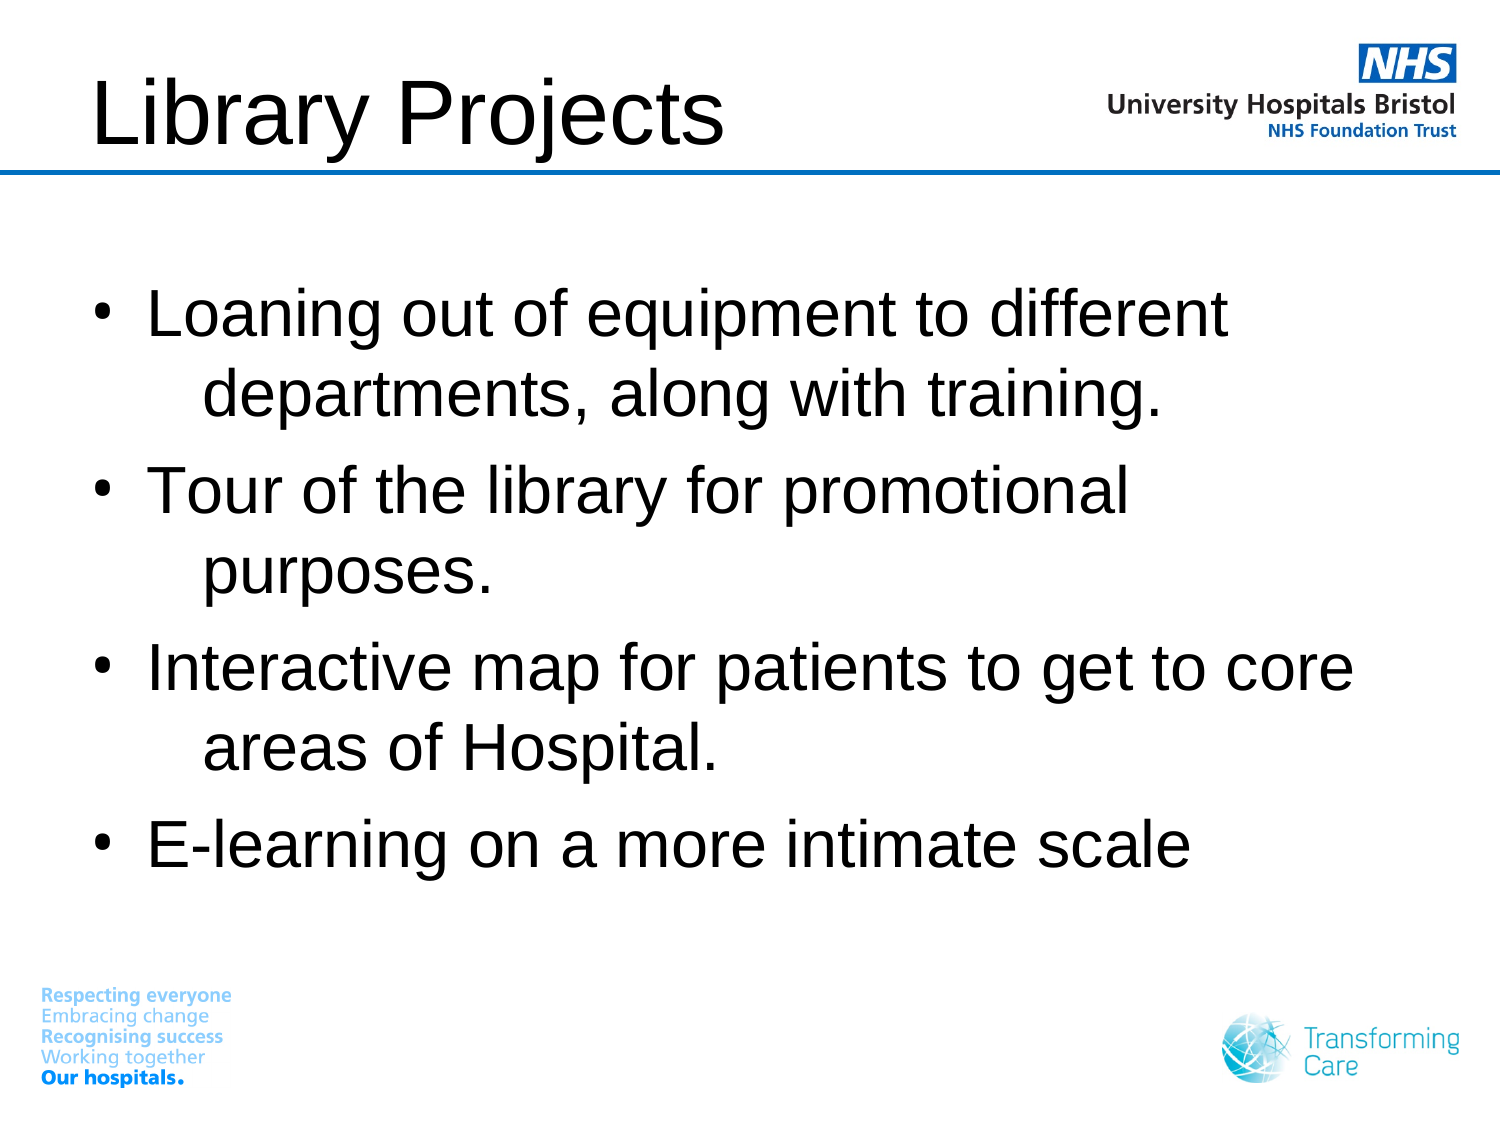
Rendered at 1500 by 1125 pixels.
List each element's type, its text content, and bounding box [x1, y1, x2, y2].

title Library Projects [75, 45, 1426, 233]
list Loaning out of equipment to different departments, along with training. Tour of the library for promotional purposes. Interactive map for patients to get to core areas of Hospital. E-learning on a more intimate scale [75, 262, 1426, 1005]
